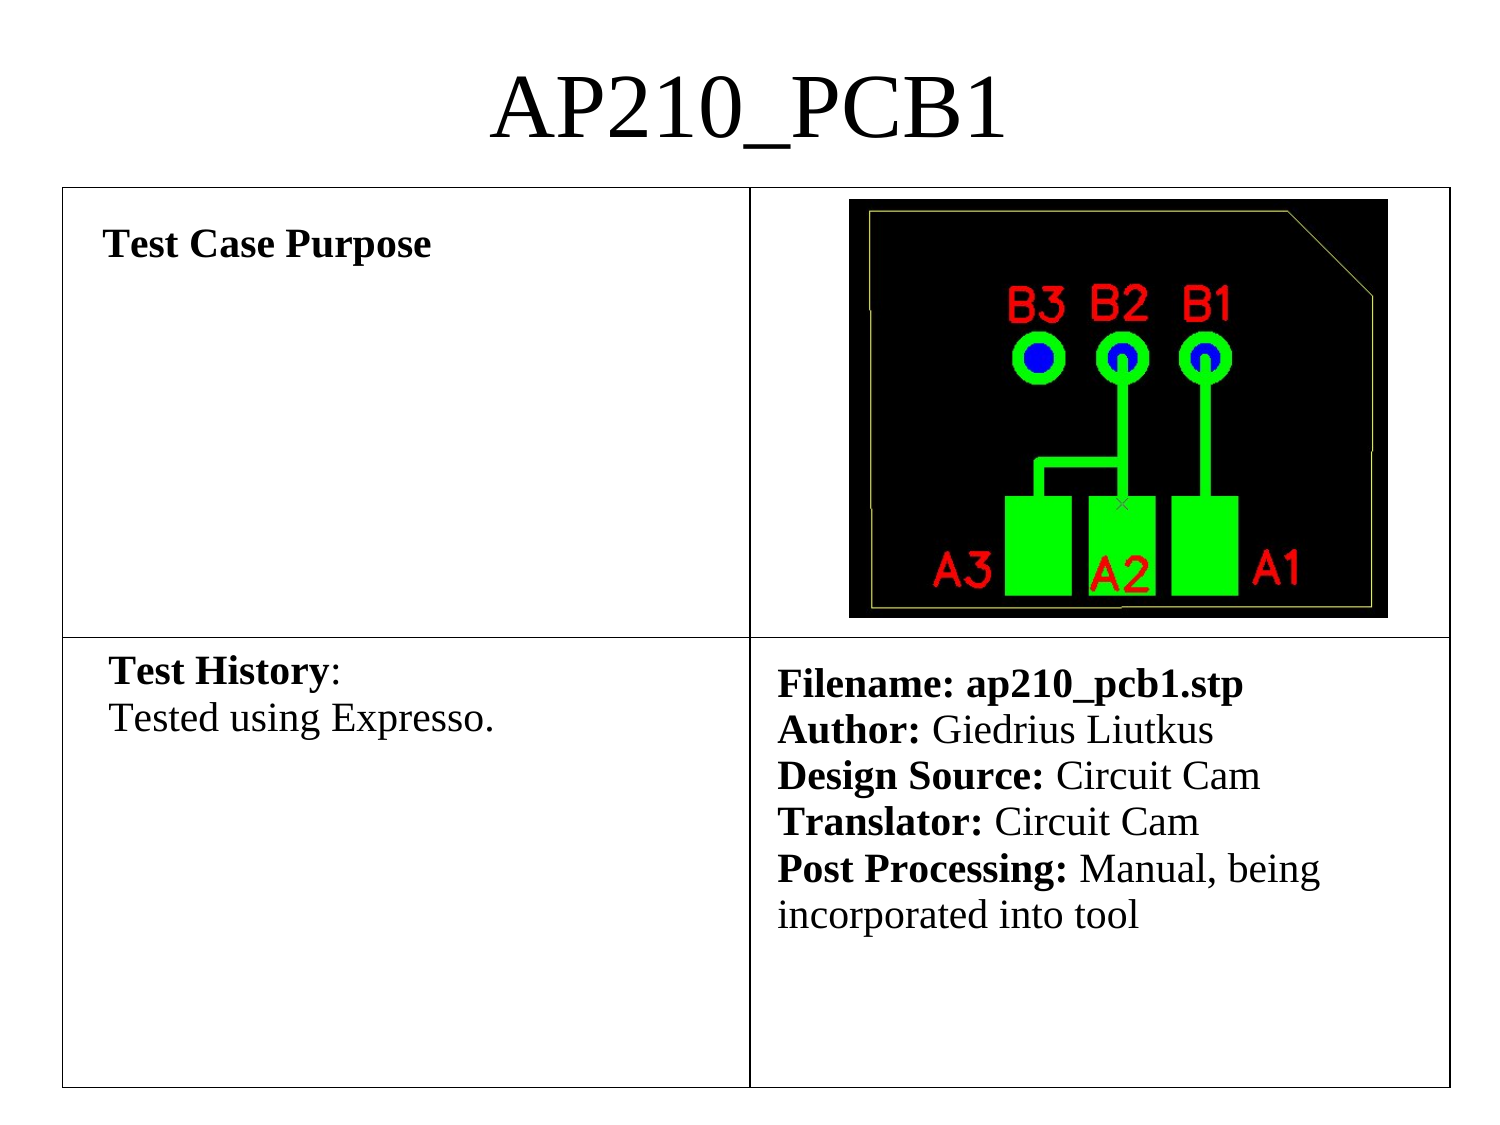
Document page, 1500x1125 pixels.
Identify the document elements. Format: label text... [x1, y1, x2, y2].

picture [849, 199, 1388, 618]
text_box Filename: ap210_pcb1.stp Author: Giedrius Liutkus Design Source: Circuit Cam Translator: Circuit Cam Post Processing: Manual, being incorporated into tool [762, 652, 1426, 1056]
text_box Test History: Tested using Expresso. [93, 639, 511, 748]
text_box Test Case Purpose [87, 212, 676, 347]
title AP210_PCB1 [112, 12, 1388, 201]
